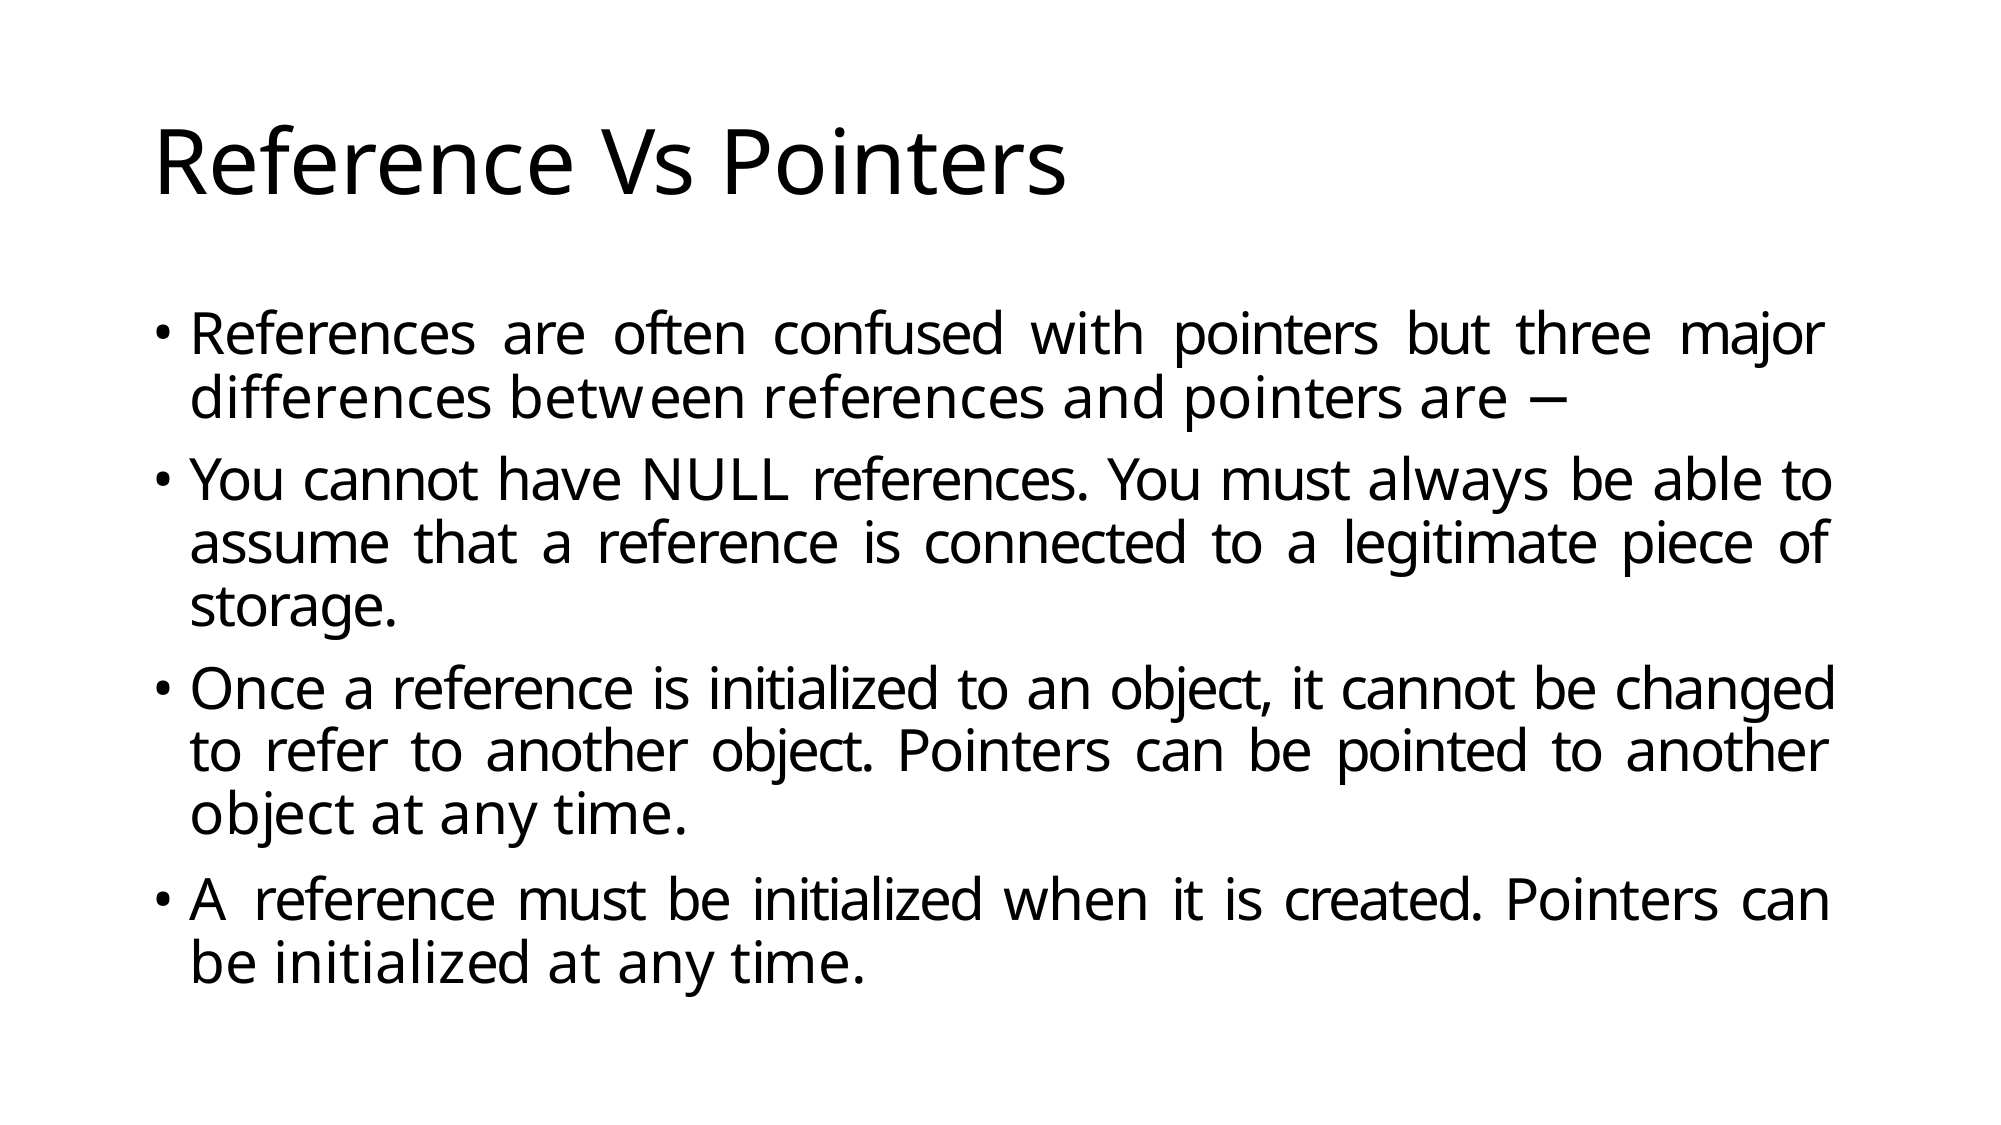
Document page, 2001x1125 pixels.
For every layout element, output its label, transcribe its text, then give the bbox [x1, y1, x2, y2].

text_box References are often confused with pointers but three major differences between references and pointers are − You cannot have NULL references. You must always be able to assume that a reference is connected to a legitimate piece of storage. Once a reference is initialized to an object, it cannot be changed to refer to another object. Pointers can be pointed to another object at any time. A reference must be initialized when it is created. Pointers can be initialized at any time. [150, 292, 1853, 996]
title Reference Vs Pointers [150, 100, 1231, 292]
